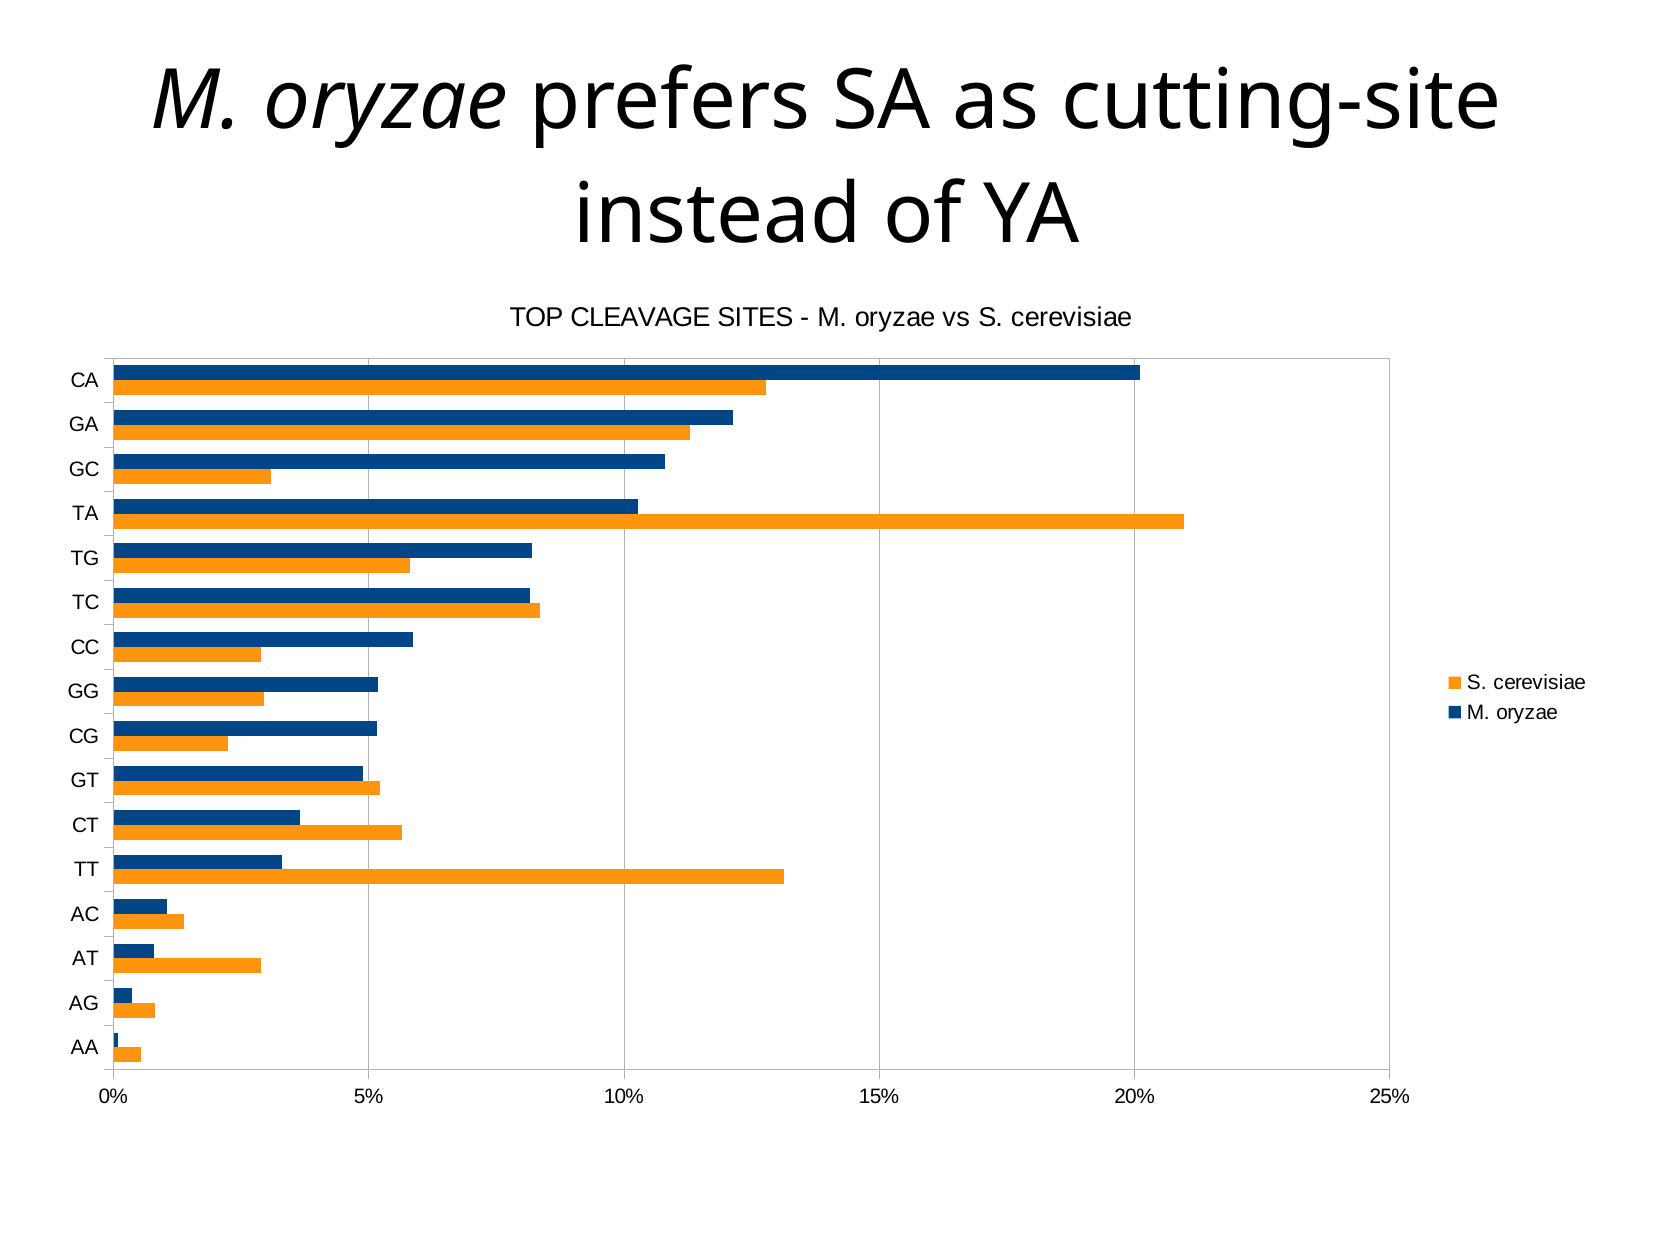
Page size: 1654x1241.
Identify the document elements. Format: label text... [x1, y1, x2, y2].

chart [36, 270, 1606, 1126]
title M. oryzae prefers SA as cutting-site instead of YA [82, 49, 1571, 257]
